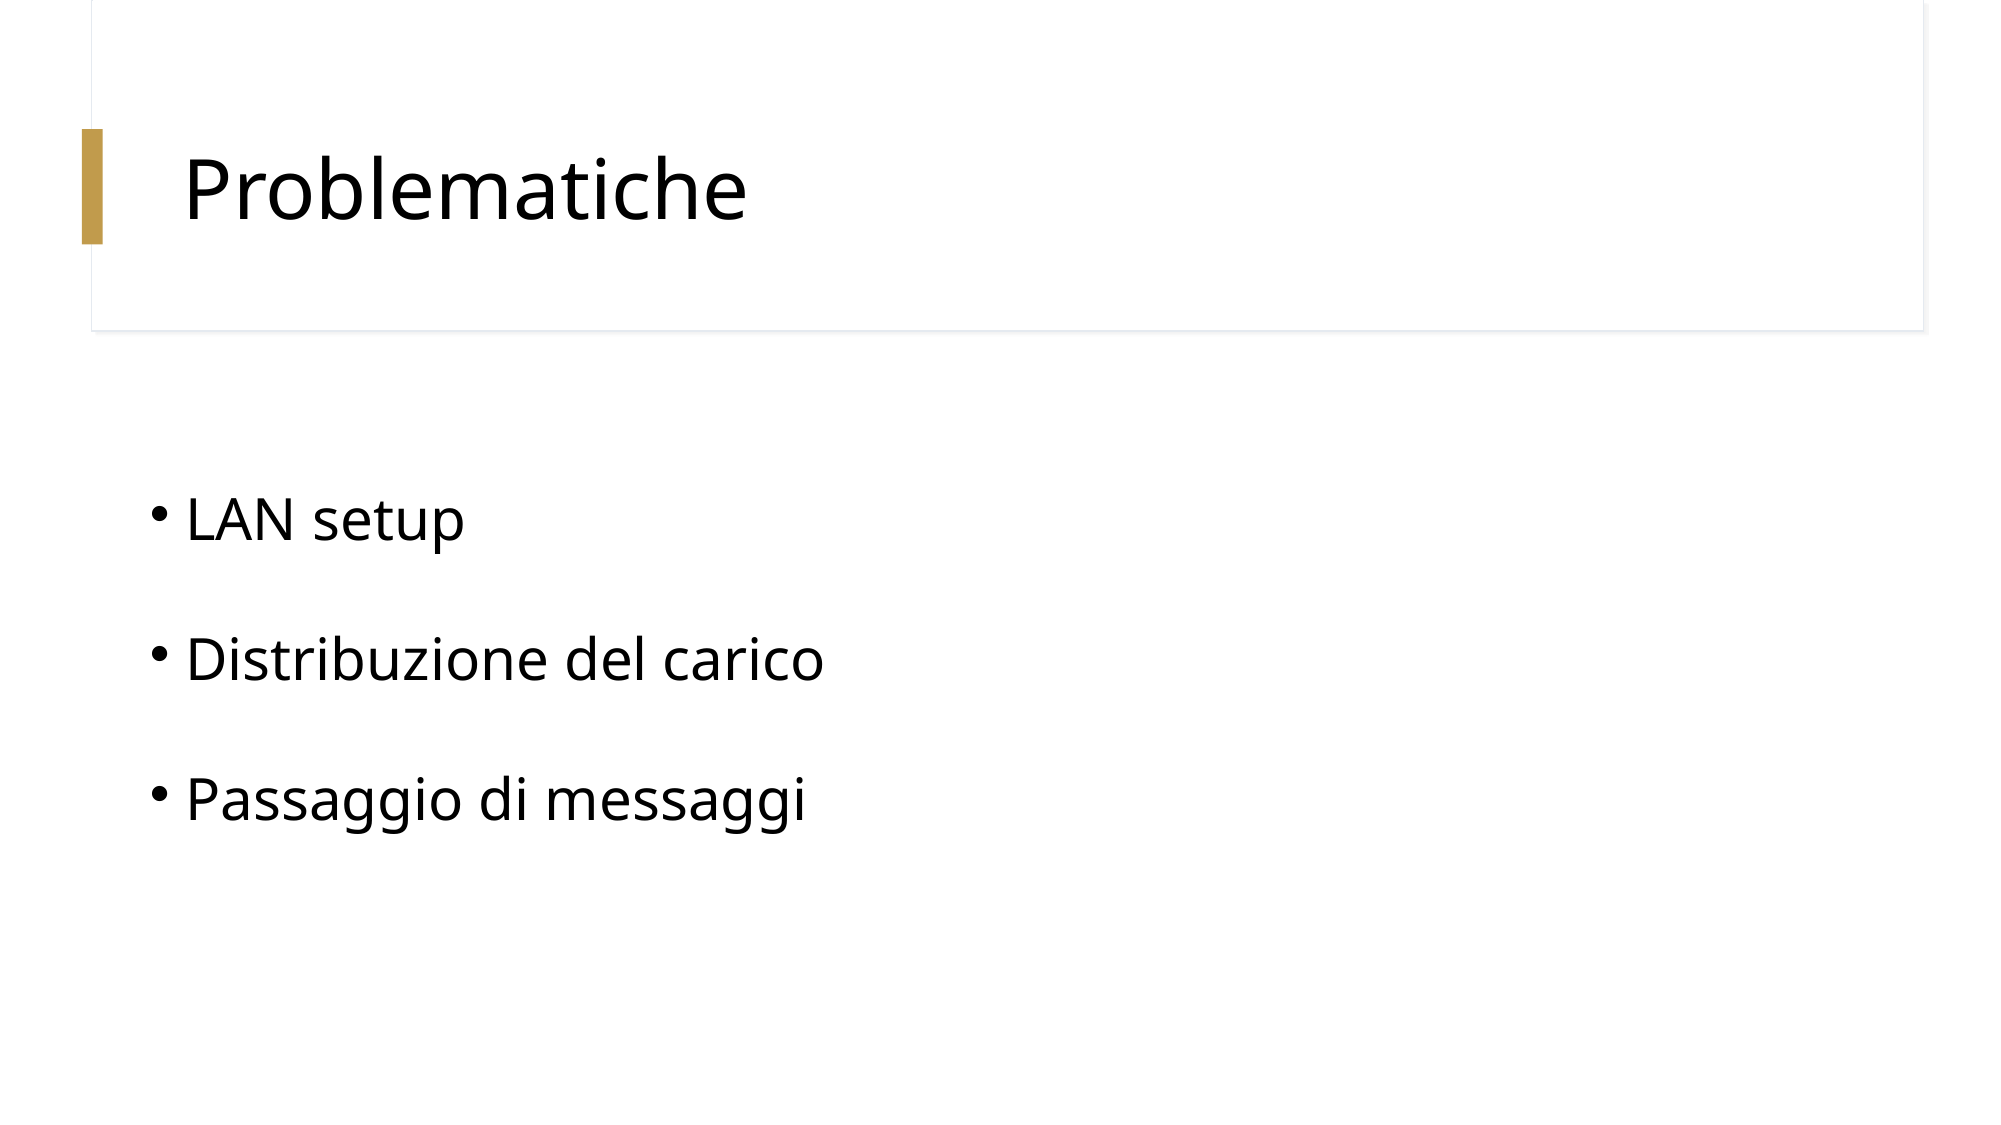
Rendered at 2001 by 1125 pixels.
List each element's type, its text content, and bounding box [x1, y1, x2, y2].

text_box LAN setup Distribuzione del carico Passaggio di messaggi [134, 404, 1575, 945]
text_box Problematiche [182, 89, 1851, 284]
